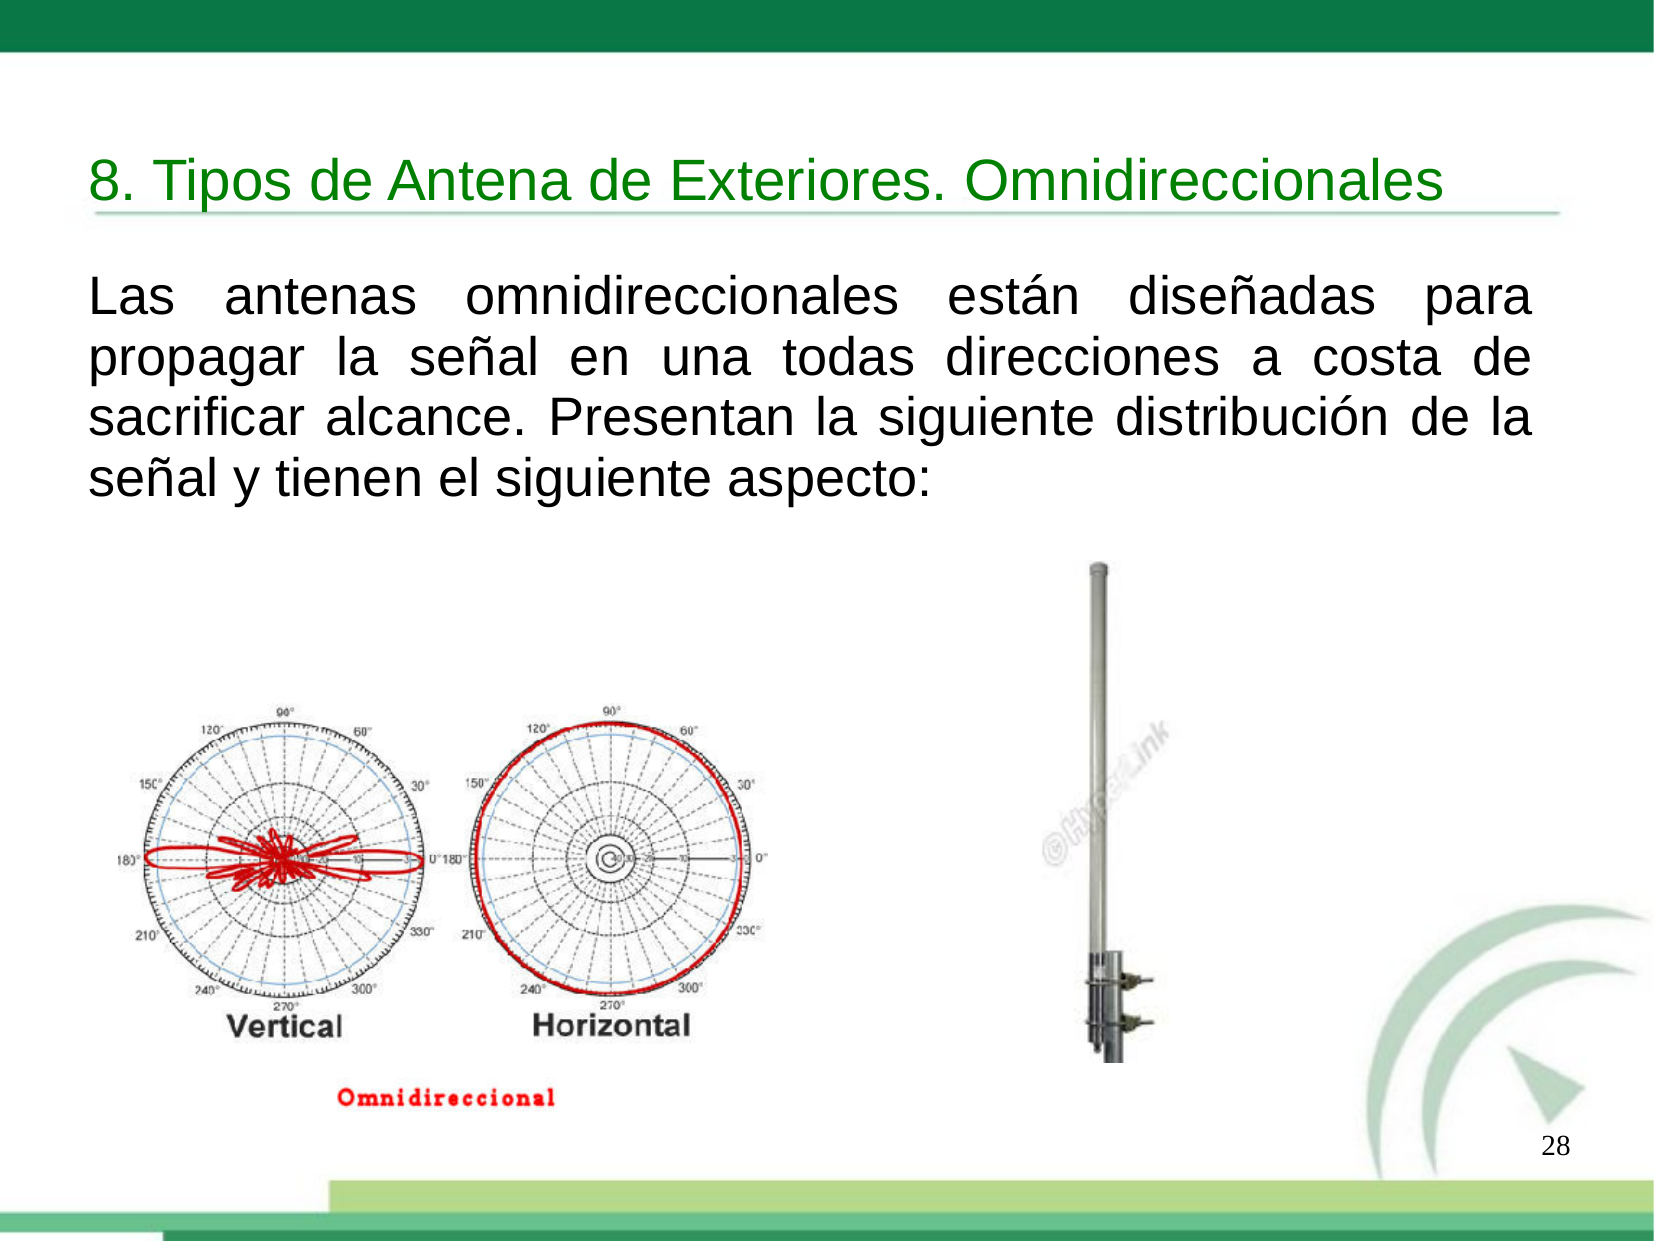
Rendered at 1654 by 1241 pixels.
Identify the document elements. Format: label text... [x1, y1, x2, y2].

picture [0, 0, 1654, 1241]
text_box 8. Tipos de Antena de Exteriores. Omnidireccionales [88, 147, 1565, 223]
list Las antenas omnidireccionales están diseñadas para propagar la señal en una todas direcciones a costa de sacrificar alcance. Presentan la siguiente distribución de la señal y tienen el siguiente aspecto: [88, 265, 1536, 1106]
